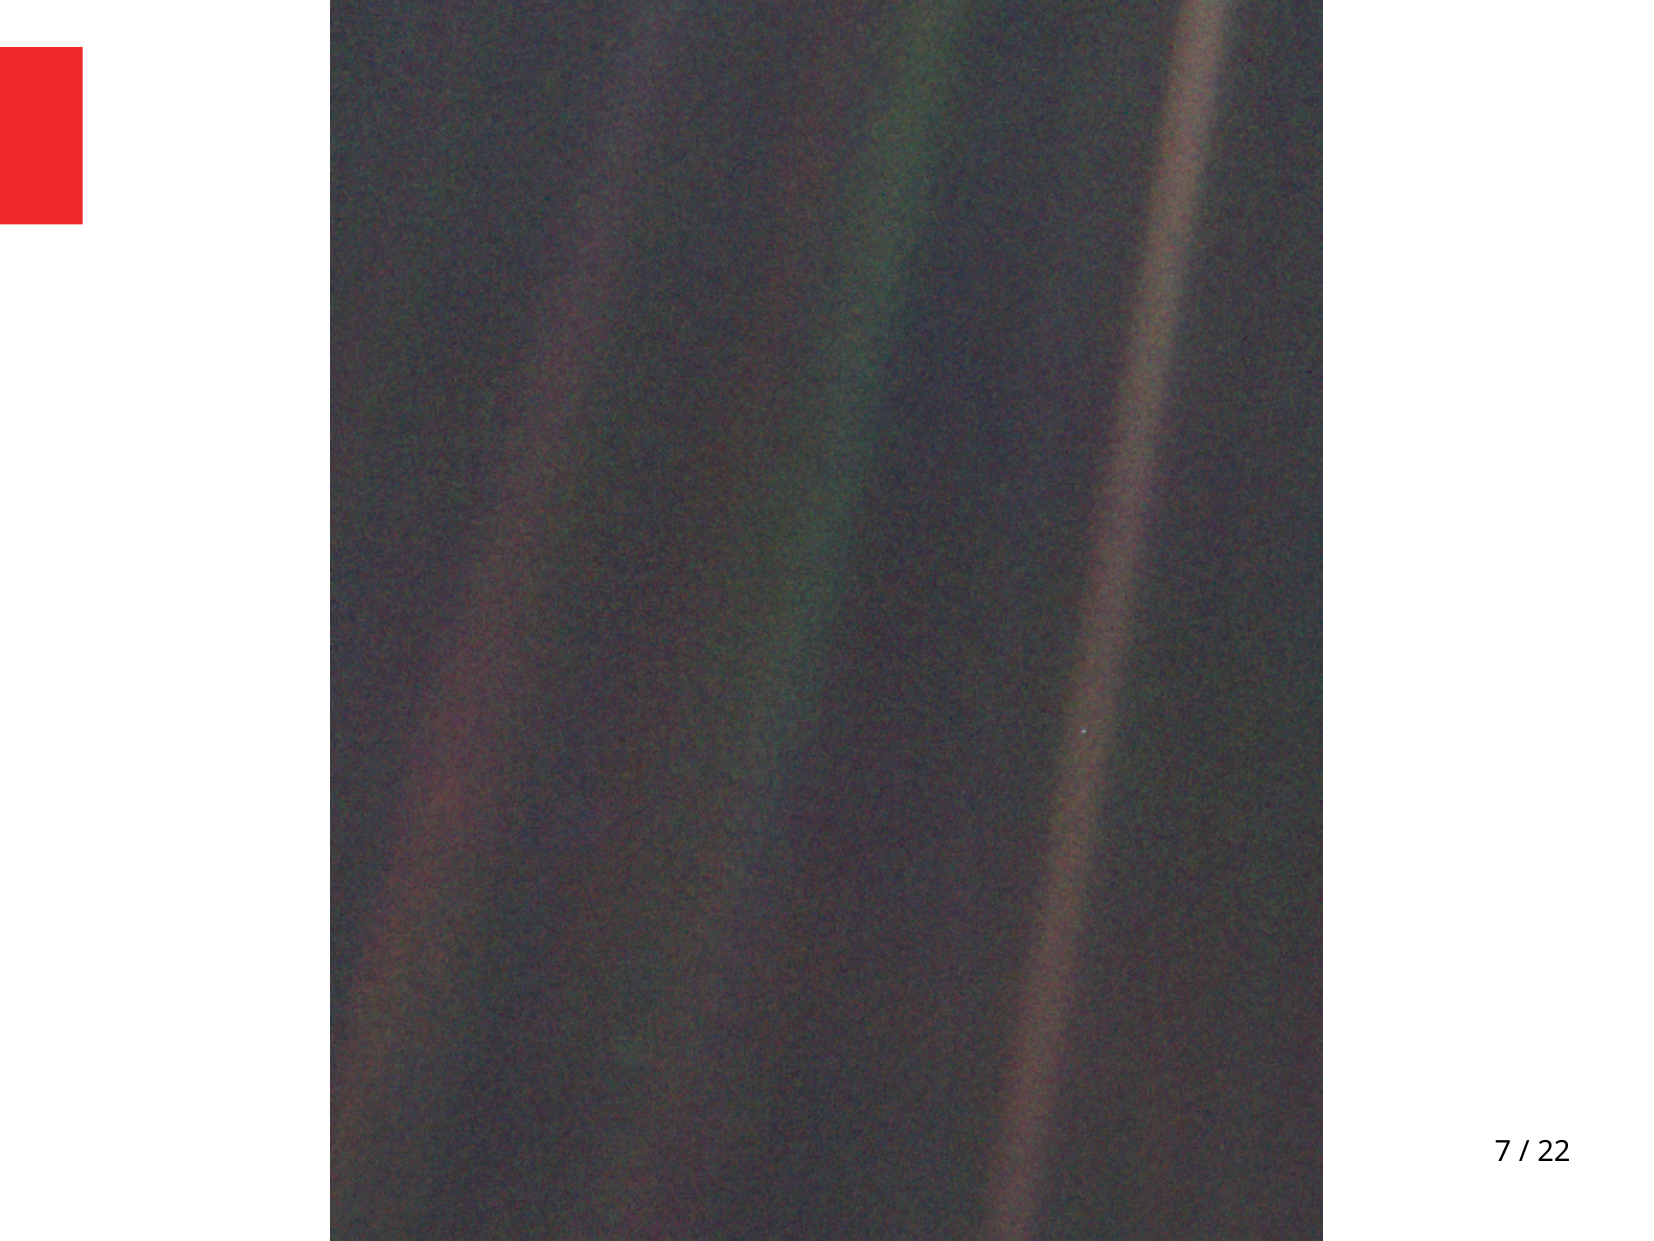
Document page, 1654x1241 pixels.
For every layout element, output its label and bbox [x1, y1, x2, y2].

picture [330, 0, 1323, 1241]
